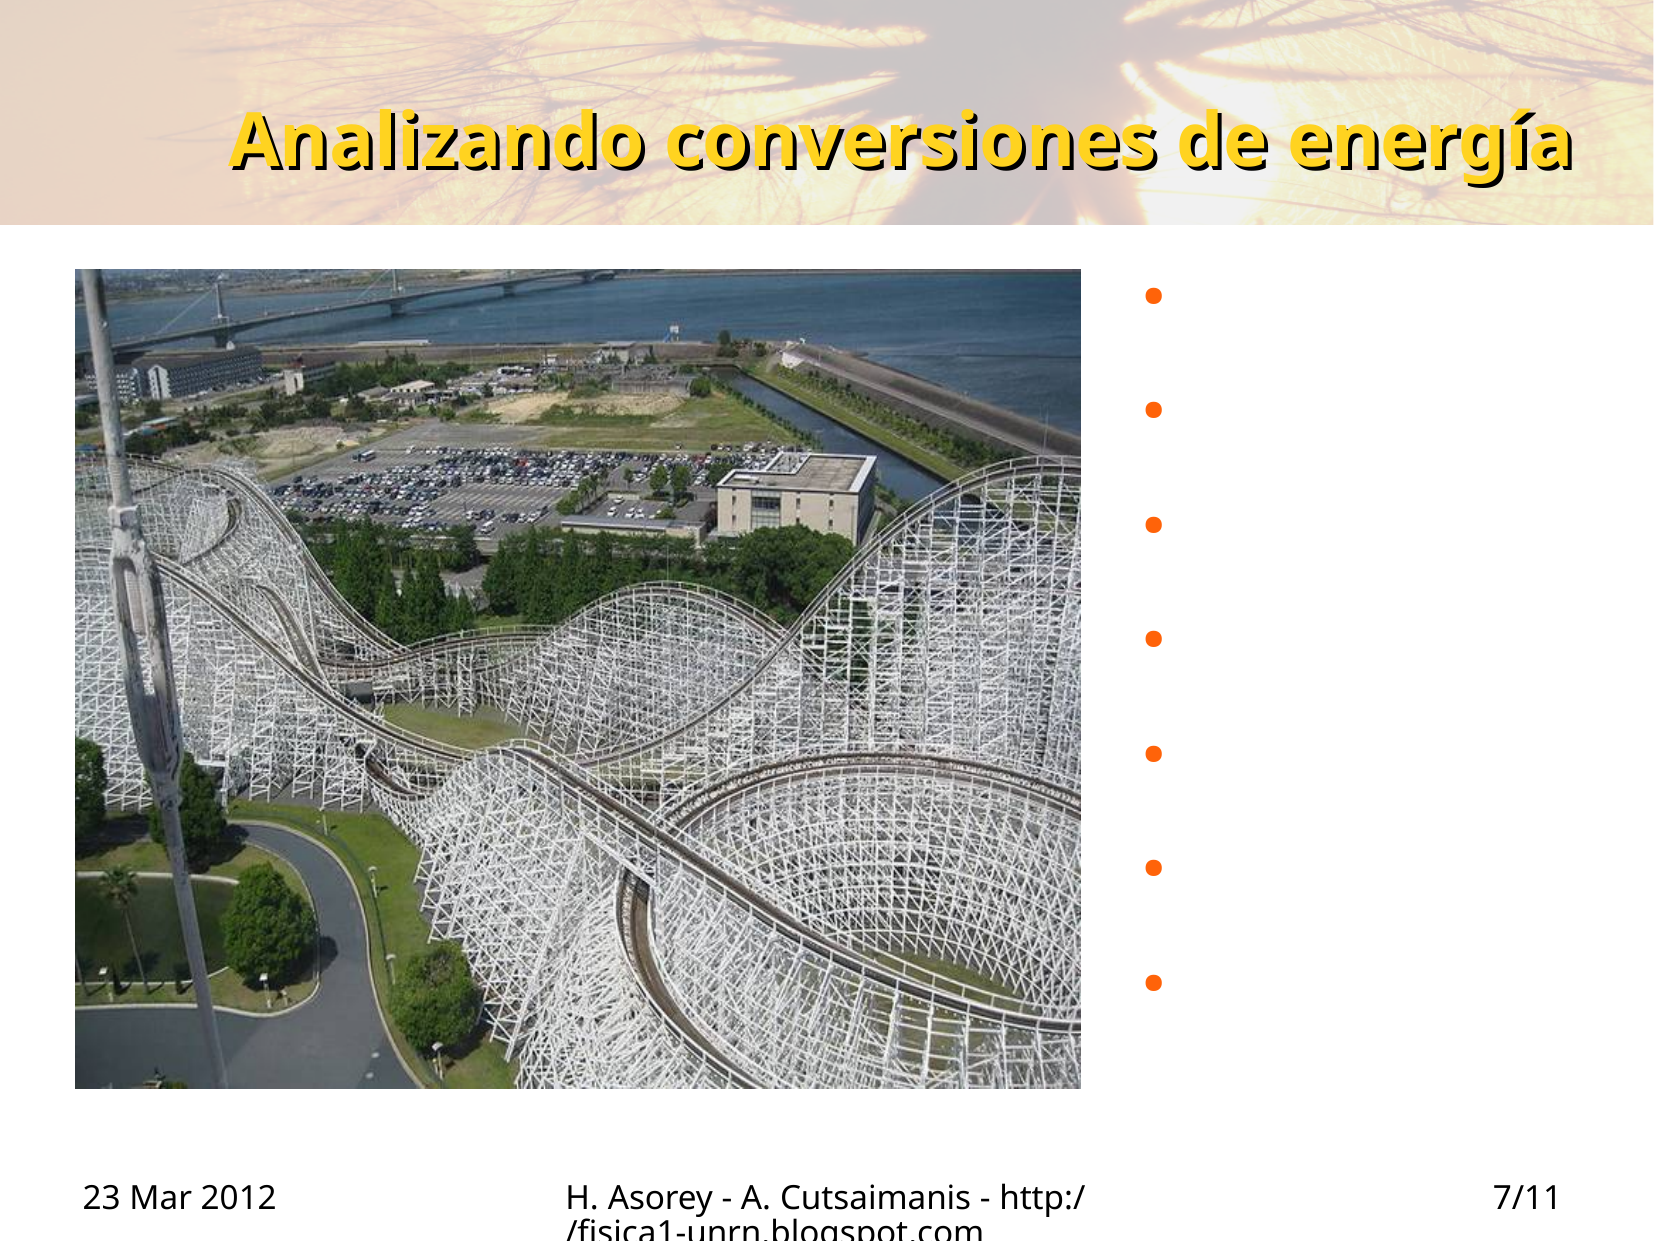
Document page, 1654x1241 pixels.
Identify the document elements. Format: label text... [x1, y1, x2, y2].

title Analizando conversiones de energía [86, 49, 1576, 226]
picture [75, 269, 1081, 1089]
list [1125, 255, 1572, 1074]
picture [0, 0, 1654, 225]
